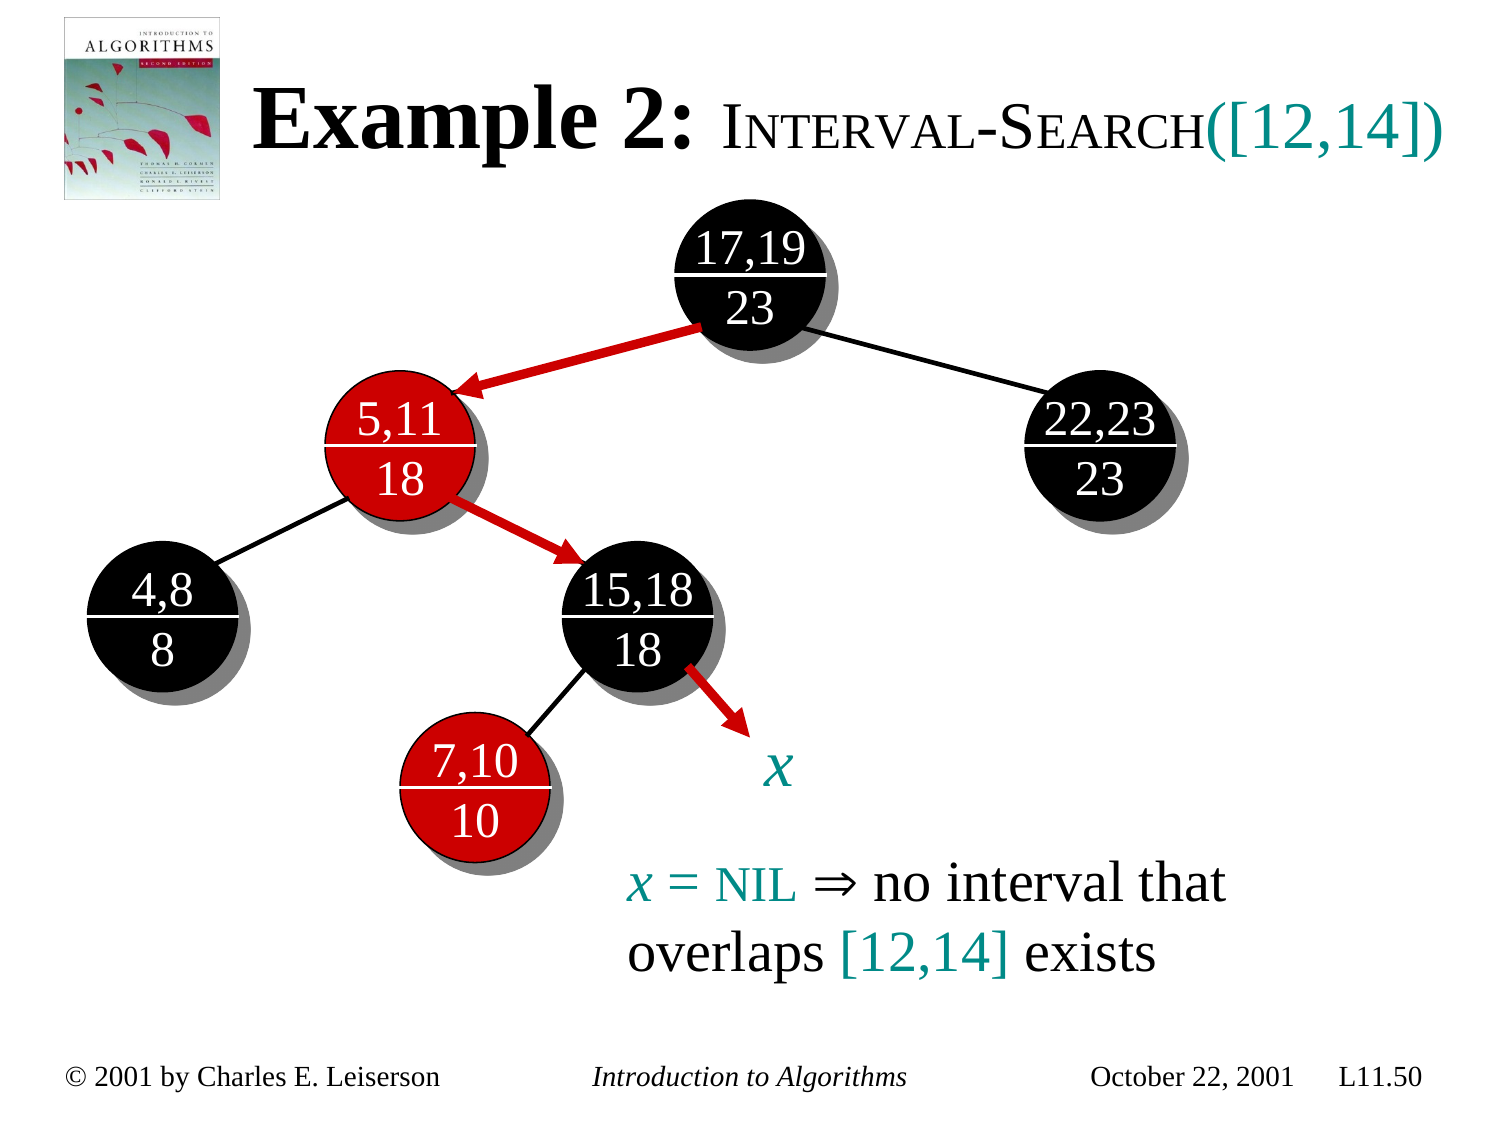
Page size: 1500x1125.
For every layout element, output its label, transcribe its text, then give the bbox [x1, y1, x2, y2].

text_box 15,18 18 [562, 541, 713, 615]
text_box 15,18 18 [562, 618, 713, 692]
text_box October 22, 2001 L11.<number> [982, 1049, 1438, 1101]
text_box 5,11 18 [325, 370, 475, 444]
text_box 7,10 10 [400, 789, 550, 863]
text_box 17,19 23 [675, 277, 825, 351]
text_box x [750, 712, 810, 765]
text_box Introduction to Algorithms [577, 1049, 923, 1101]
text_box 17,19 23 [675, 200, 825, 273]
picture [64, 17, 220, 200]
title Example 2: INTERVAL-SEARCH([12,14]) [237, 24, 1475, 213]
text_box 4,8 8 [87, 618, 238, 692]
text_box x = NIL  no interval that overlaps [12,14] exists [612, 765, 1450, 992]
text_box 22,23 23 [1025, 370, 1176, 444]
text_box 4,8 8 [87, 541, 238, 615]
text_box 7,10 10 [400, 712, 550, 786]
text_box 5,11 18 [325, 447, 476, 521]
text_box 22,23 23 [1025, 447, 1176, 521]
